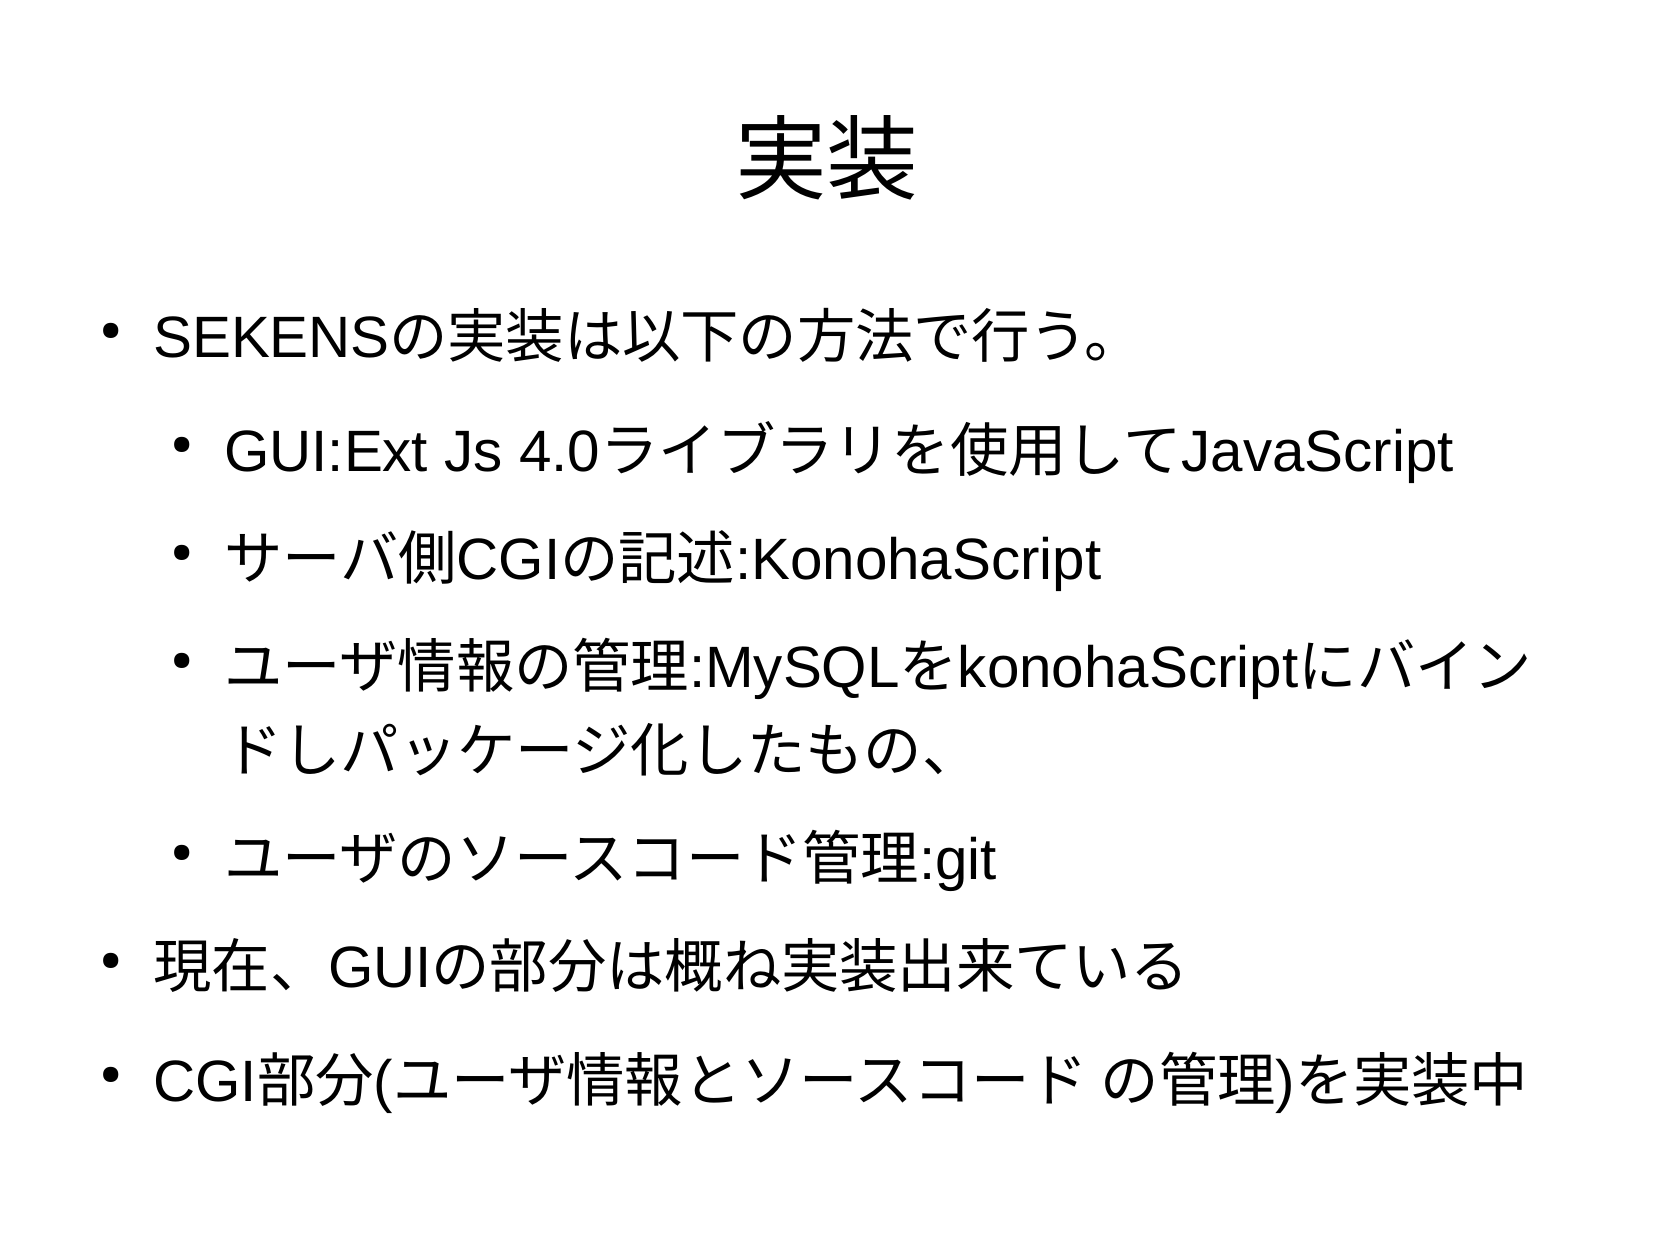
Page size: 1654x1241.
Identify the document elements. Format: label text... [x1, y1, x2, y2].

title 実装 [82, 49, 1571, 257]
list SEKENSの実装は以下の方法で行う。 GUI:Ext Js 4.0ライブラリを使用してJavaScript サーバ側CGIの記述:KonohaScript ユーザ情報の管理:MySQLをkonohaScriptにバインドしパッケージ化したもの、 ユーザのソースコード管理:git 現在、GUIの部分は概ね実装出来ている CGI部分(ユーザ情報とソースコード の管理)を実装中 [82, 290, 1571, 1151]
